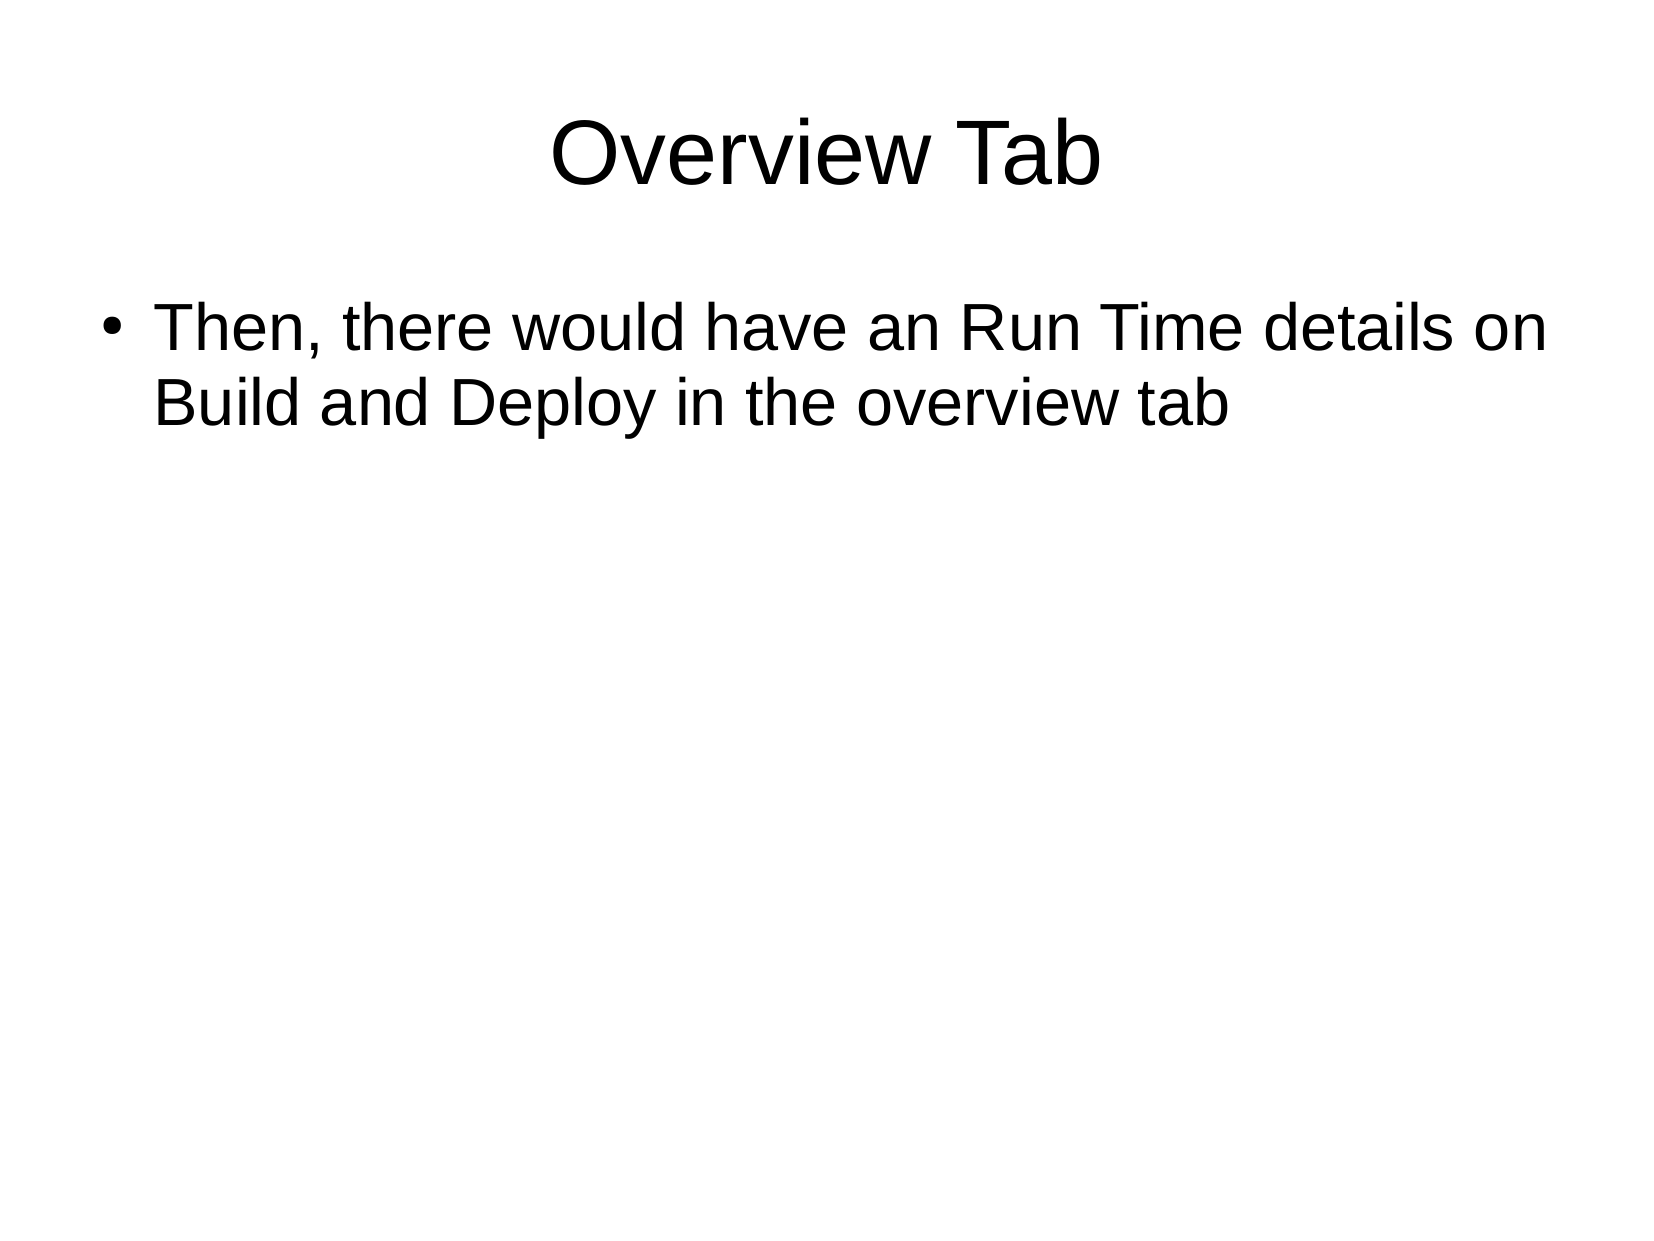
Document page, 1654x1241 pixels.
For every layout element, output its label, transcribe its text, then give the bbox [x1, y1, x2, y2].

title Overview Tab [82, 49, 1571, 257]
list Then, there would have an Run Time details on Build and Deploy in the overview tab [82, 290, 1571, 1010]
